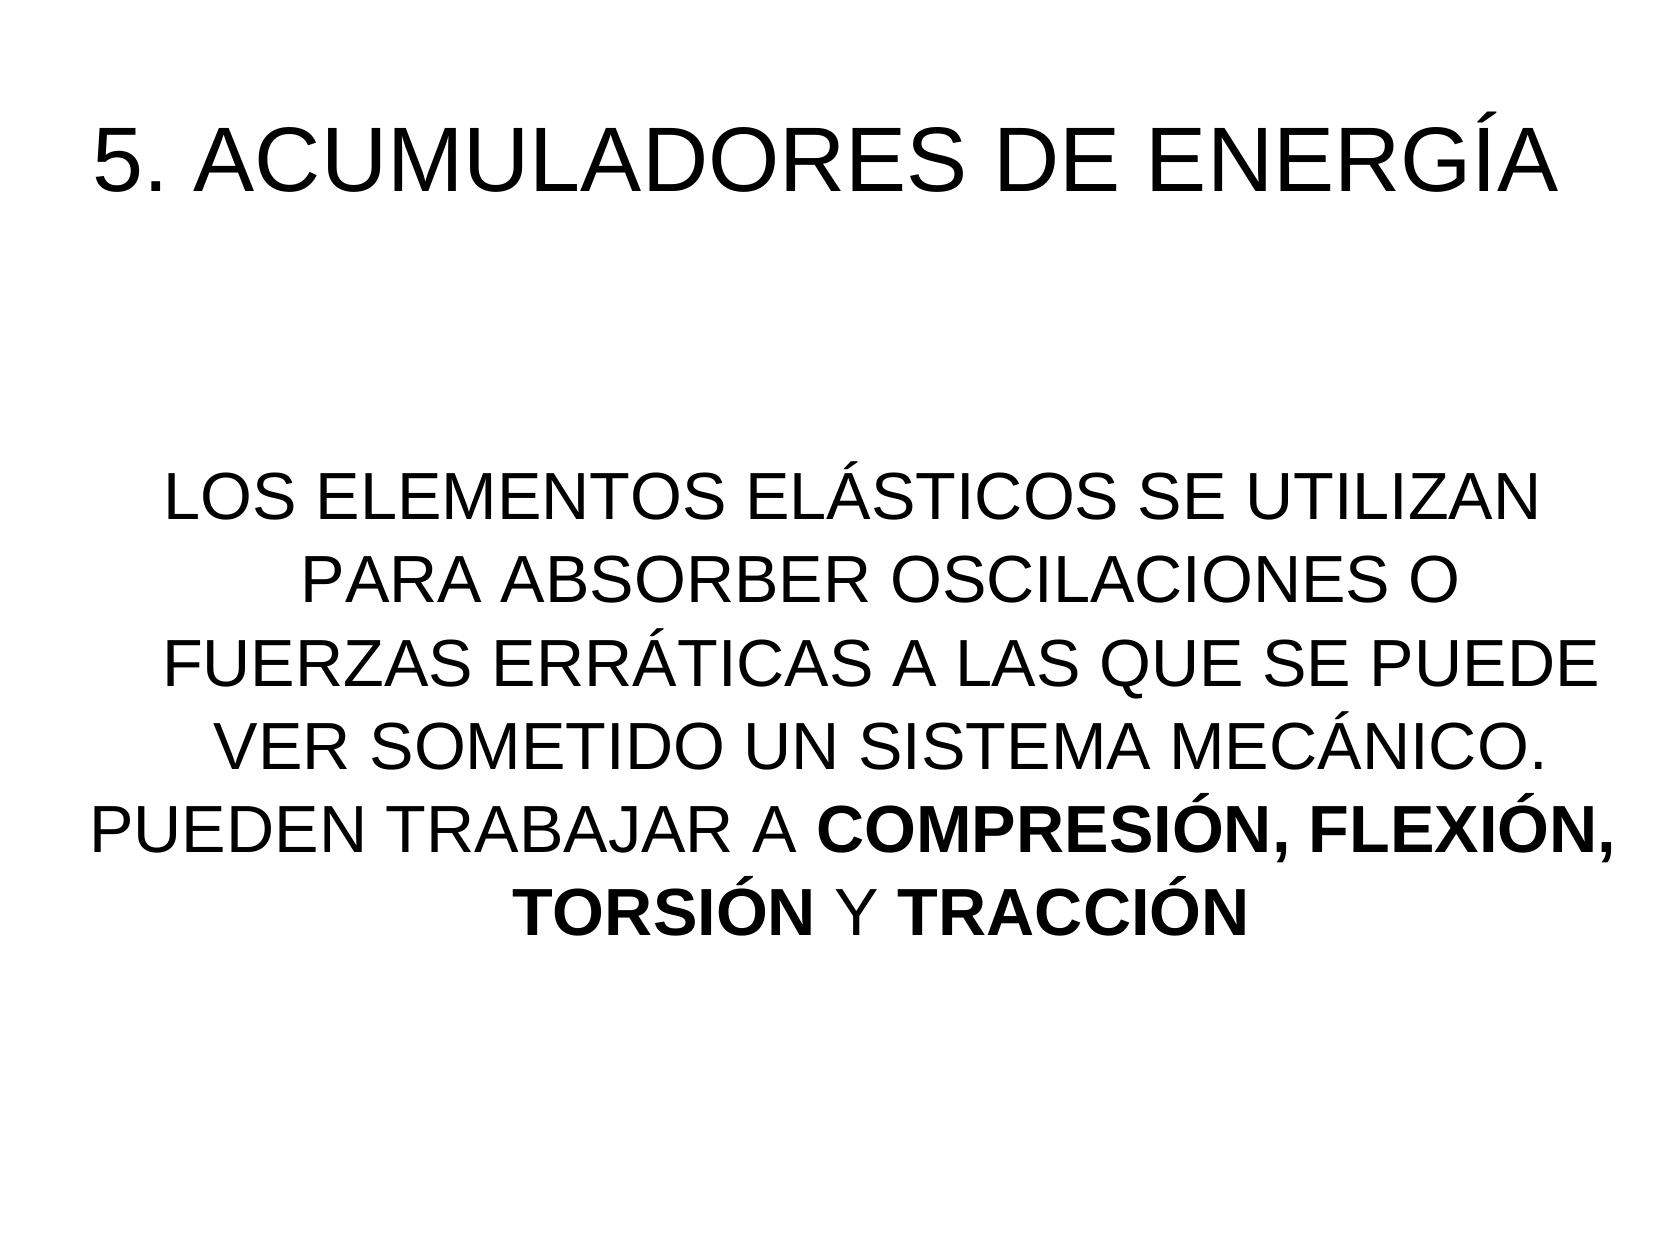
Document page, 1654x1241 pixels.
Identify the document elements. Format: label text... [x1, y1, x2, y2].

title 5. ACUMULADORES DE ENERGÍA [82, 38, 1571, 268]
subtitle LOS ELEMENTOS ELÁSTICOS SE UTILIZAN PARA ABSORBER OSCILACIONES O FUERZAS ERRÁTICAS A LAS QUE SE PUEDE VER SOMETIDO UN SISTEMA MECÁNICO. PUEDEN TRABAJAR A COMPRESIÓN, FLEXIÓN, TORSIÓN Y TRACCIÓN [82, 290, 1625, 1109]
